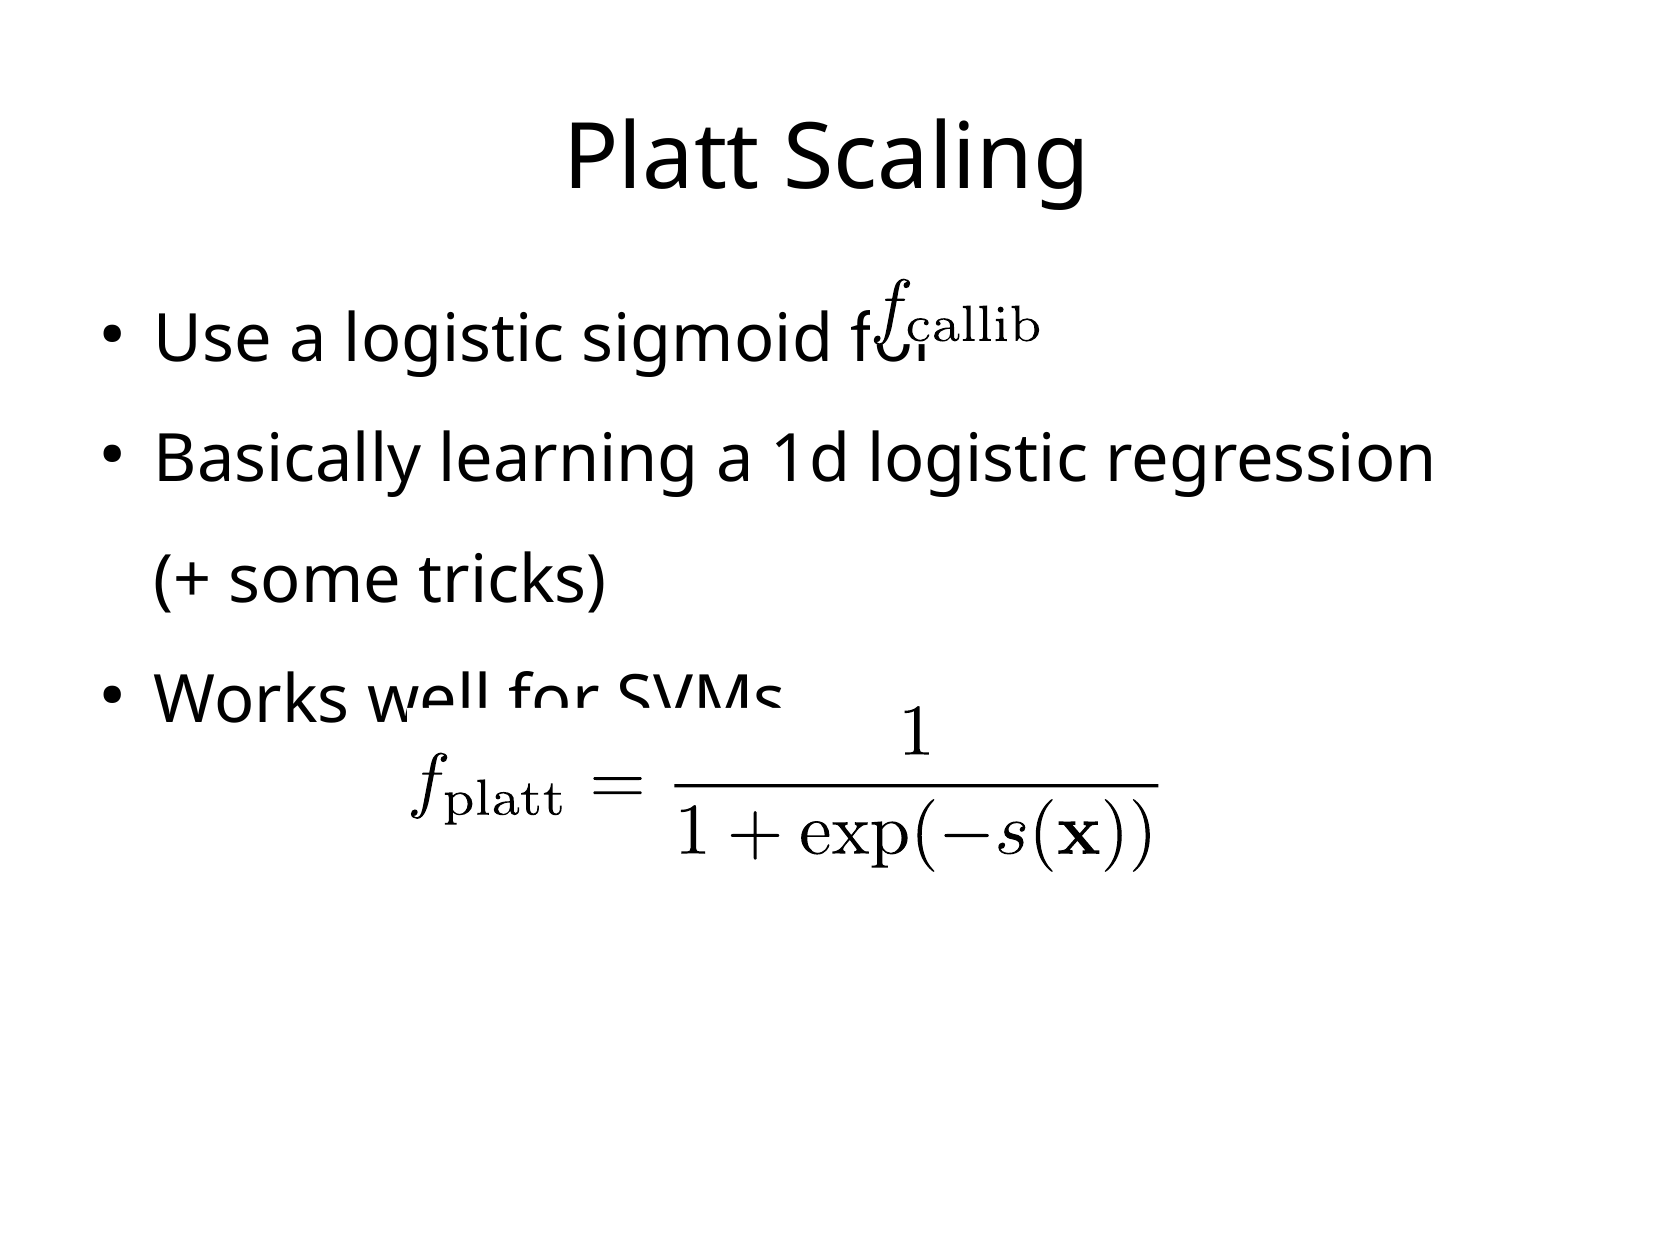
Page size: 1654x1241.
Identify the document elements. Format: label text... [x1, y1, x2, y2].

title Platt Scaling [82, 49, 1571, 257]
text_box [870, 278, 1042, 346]
text_box [407, 706, 1159, 872]
list Use a logistic sigmoid for Basically learning a 1d logistic regression (+ some tricks) Works well for SVMs [82, 290, 1571, 1010]
